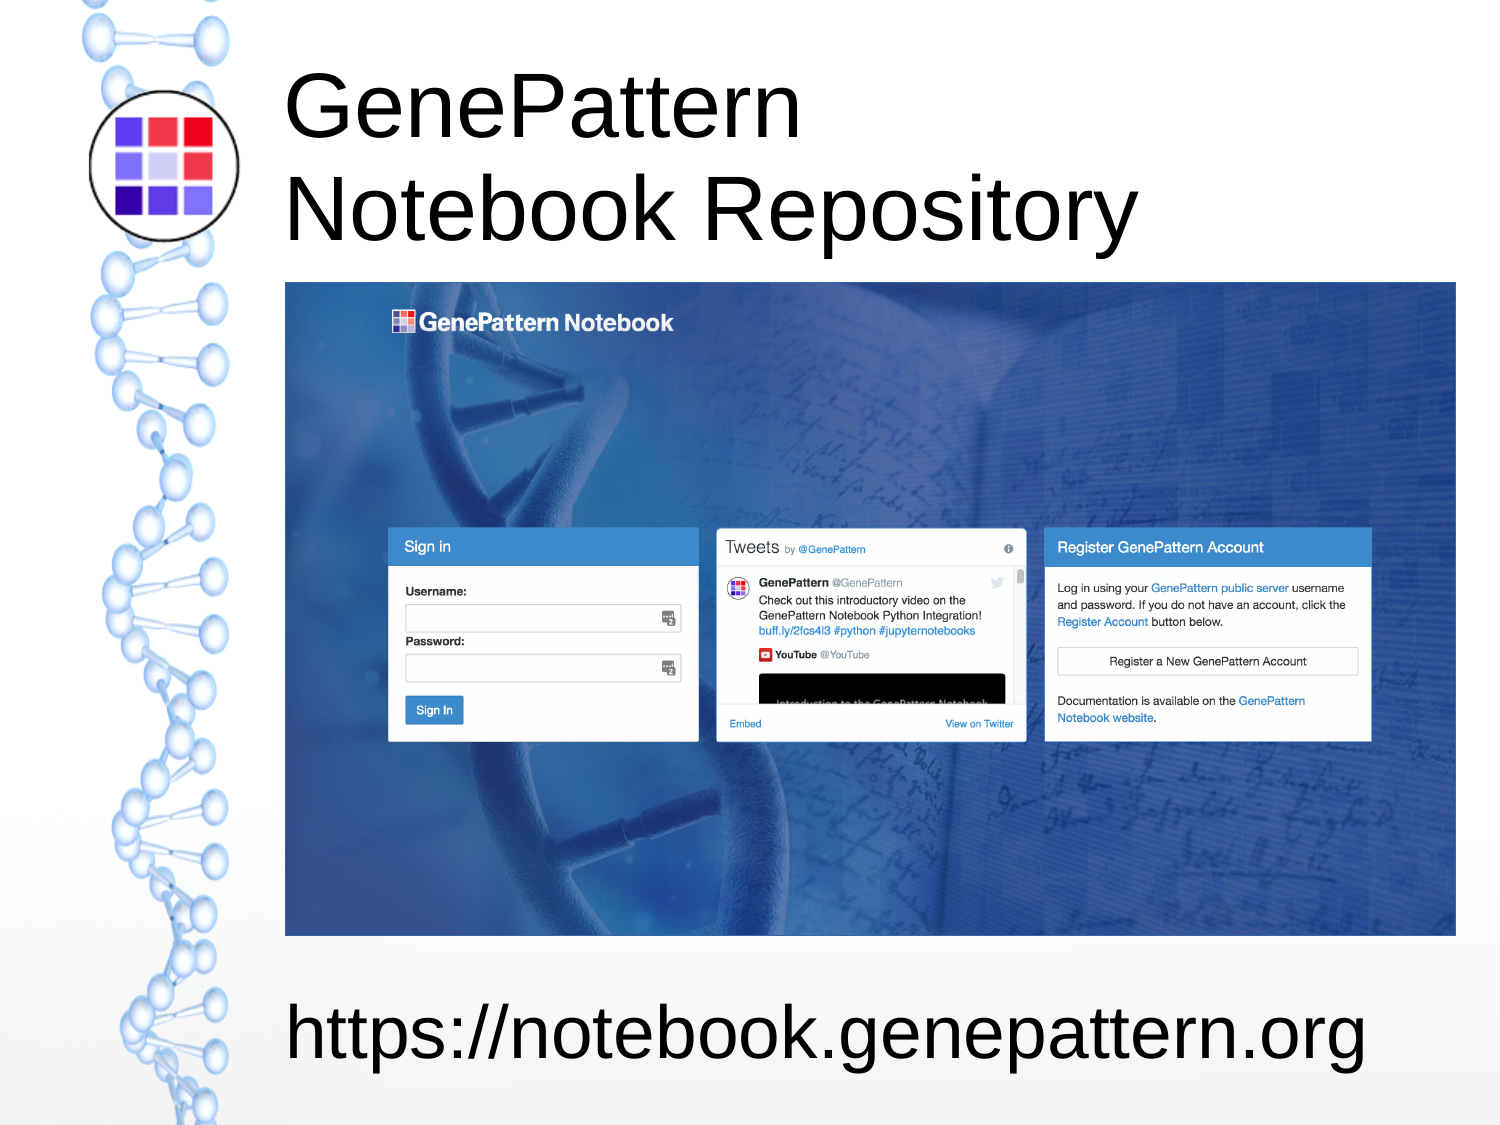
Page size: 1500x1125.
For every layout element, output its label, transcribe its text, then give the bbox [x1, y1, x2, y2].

text_box https://notebook.genepattern.org [214, 990, 1471, 1096]
picture [0, 0, 1500, 1125]
title GenePattern Notebook Repository [283, 36, 1424, 278]
